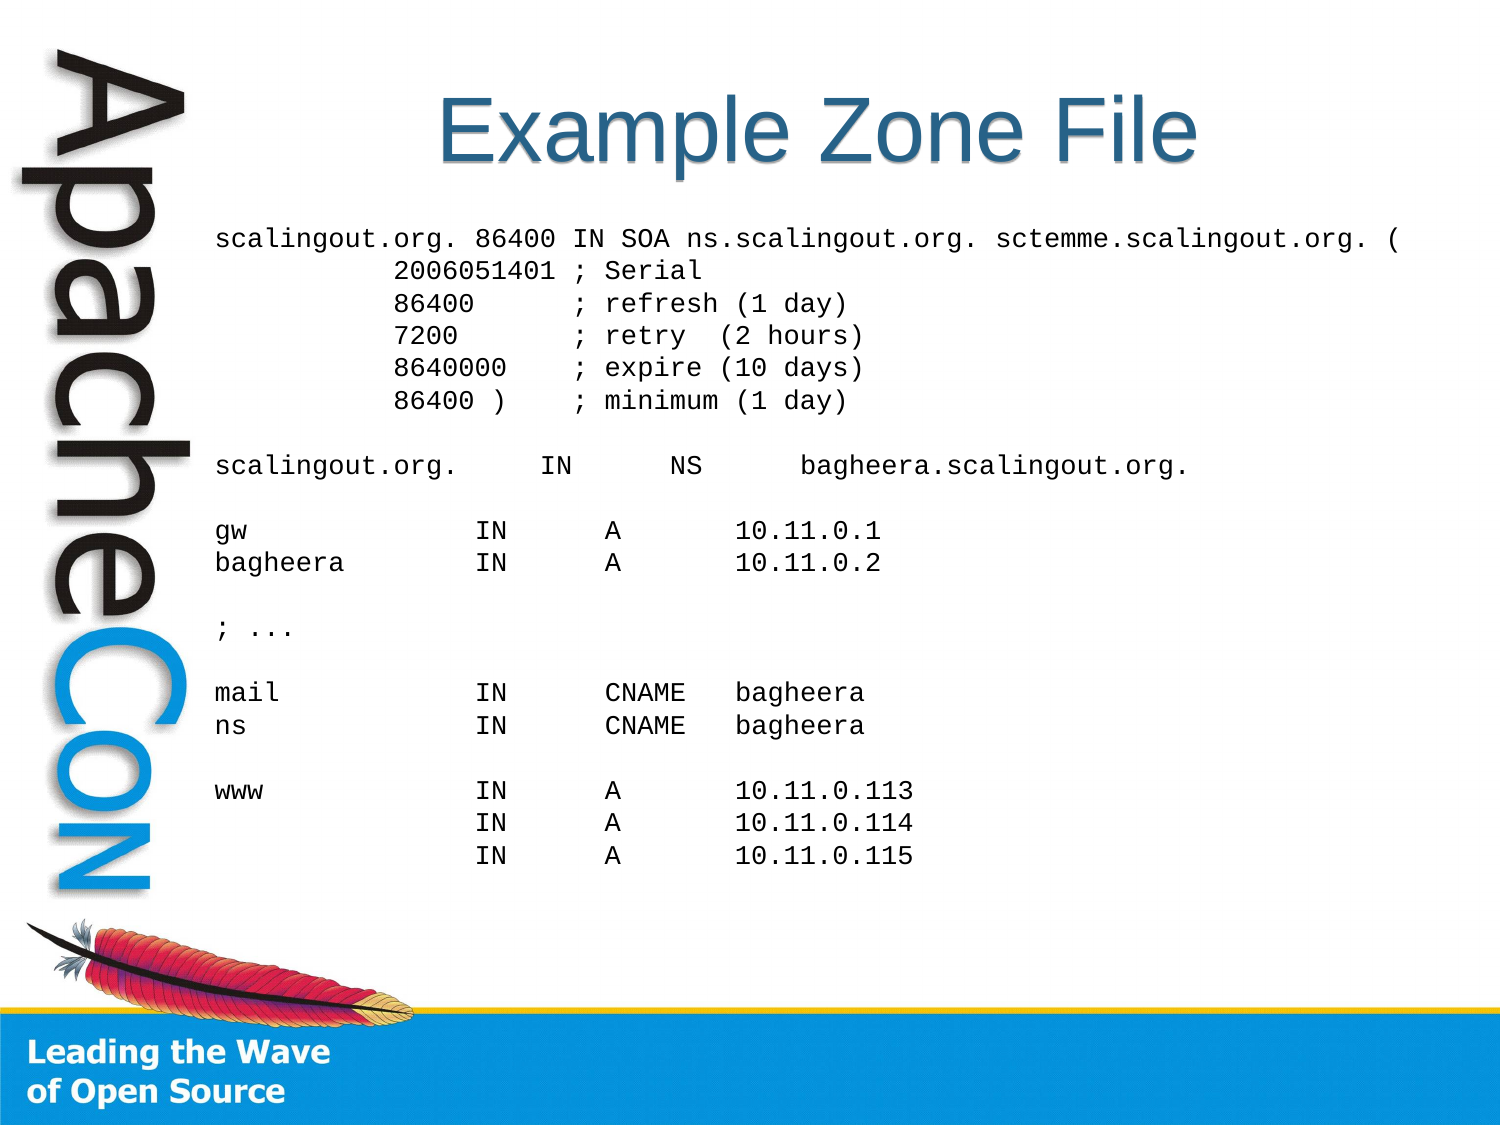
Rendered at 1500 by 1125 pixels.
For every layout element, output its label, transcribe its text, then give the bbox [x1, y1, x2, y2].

text_box scalingout.org. 86400 IN SOA ns.scalingout.org. sctemme.scalingout.org. ( 2006051401 ; Serial 86400 ; refresh (1 day) 7200 ; retry (2 hours) 8640000 ; expire (10 days) 86400 ) ; minimum (1 day) scalingout.org. IN NS bagheera.scalingout.org. gw IN A 10.11.0.1 bagheera IN A 10.11.0.2 ; ... mail IN CNAME bagheera ns IN CNAME bagheera www IN A 10.11.0.113 IN A 10.11.0.114 IN A 10.11.0.115 [200, 212, 1463, 877]
title Example Zone File [212, 62, 1426, 188]
